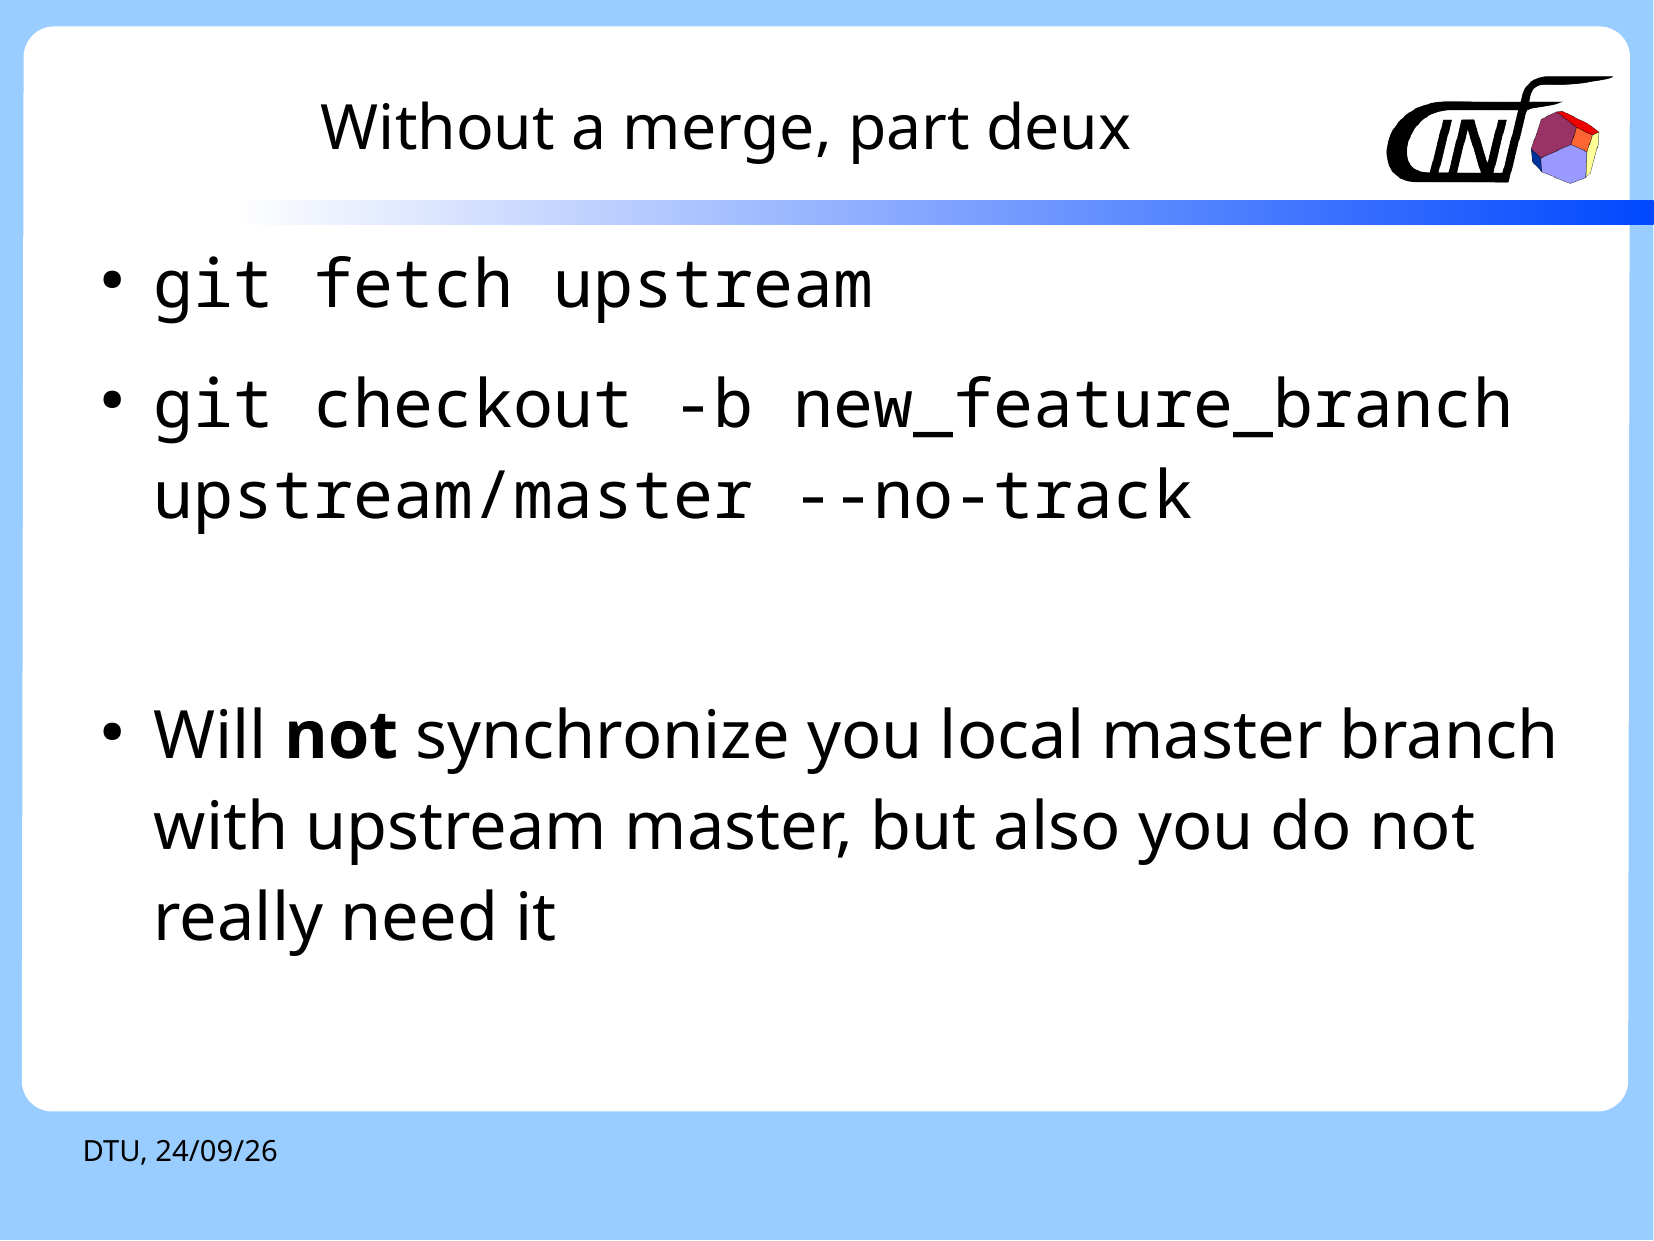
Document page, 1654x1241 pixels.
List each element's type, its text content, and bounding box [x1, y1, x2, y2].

picture [1386, 76, 1613, 184]
title Without a merge, part deux [82, 49, 1371, 201]
list git fetch upstream git checkout -b new_feature_branch upstream/master --no-track Will not synchronize you local master branch with upstream master, but also you do not really need it [82, 236, 1595, 1055]
